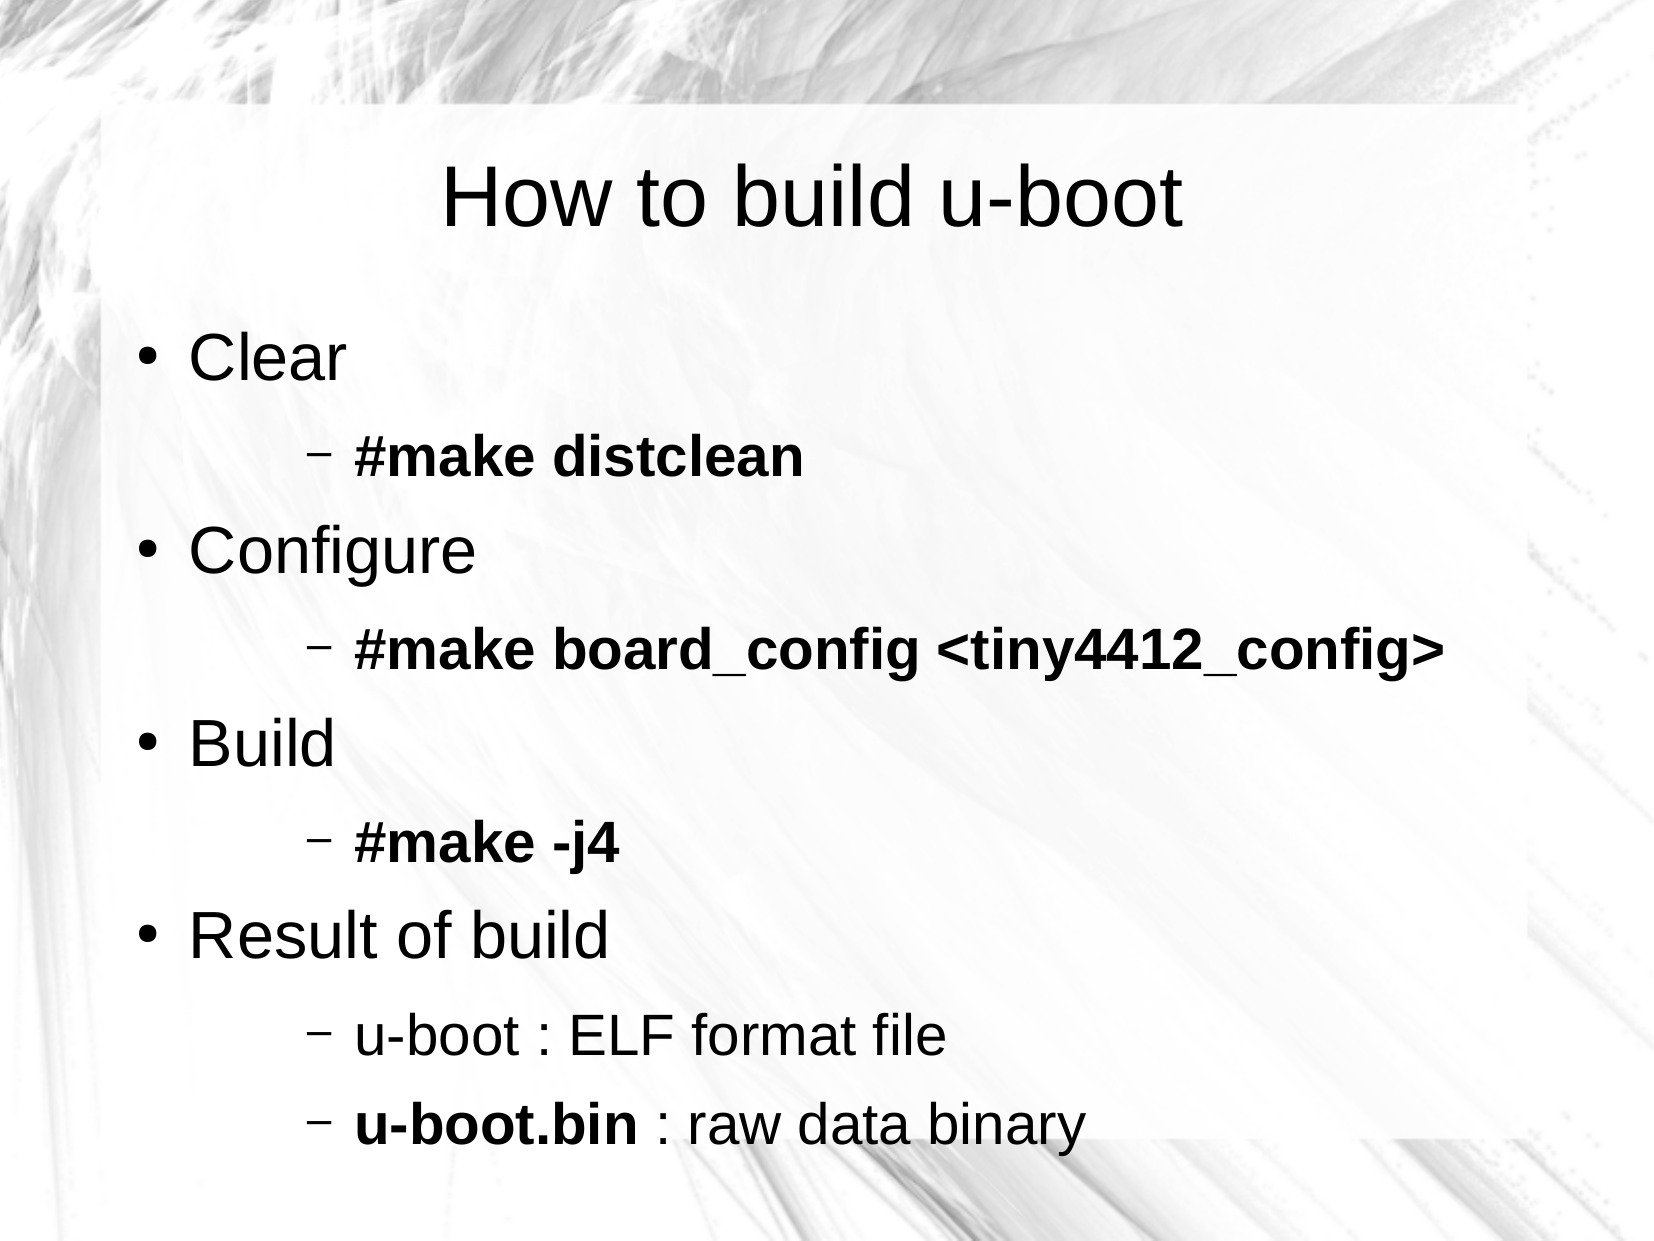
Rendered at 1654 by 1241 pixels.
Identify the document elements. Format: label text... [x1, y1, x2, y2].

picture [0, 0, 1654, 1241]
title How to build u-boot [118, 112, 1506, 281]
list Clear #make distclean Configure #make board_config <tiny4412_config> Build #make -j4 Result of build u-boot : ELF format file u-boot.bin : raw data binary [118, 319, 1571, 1157]
